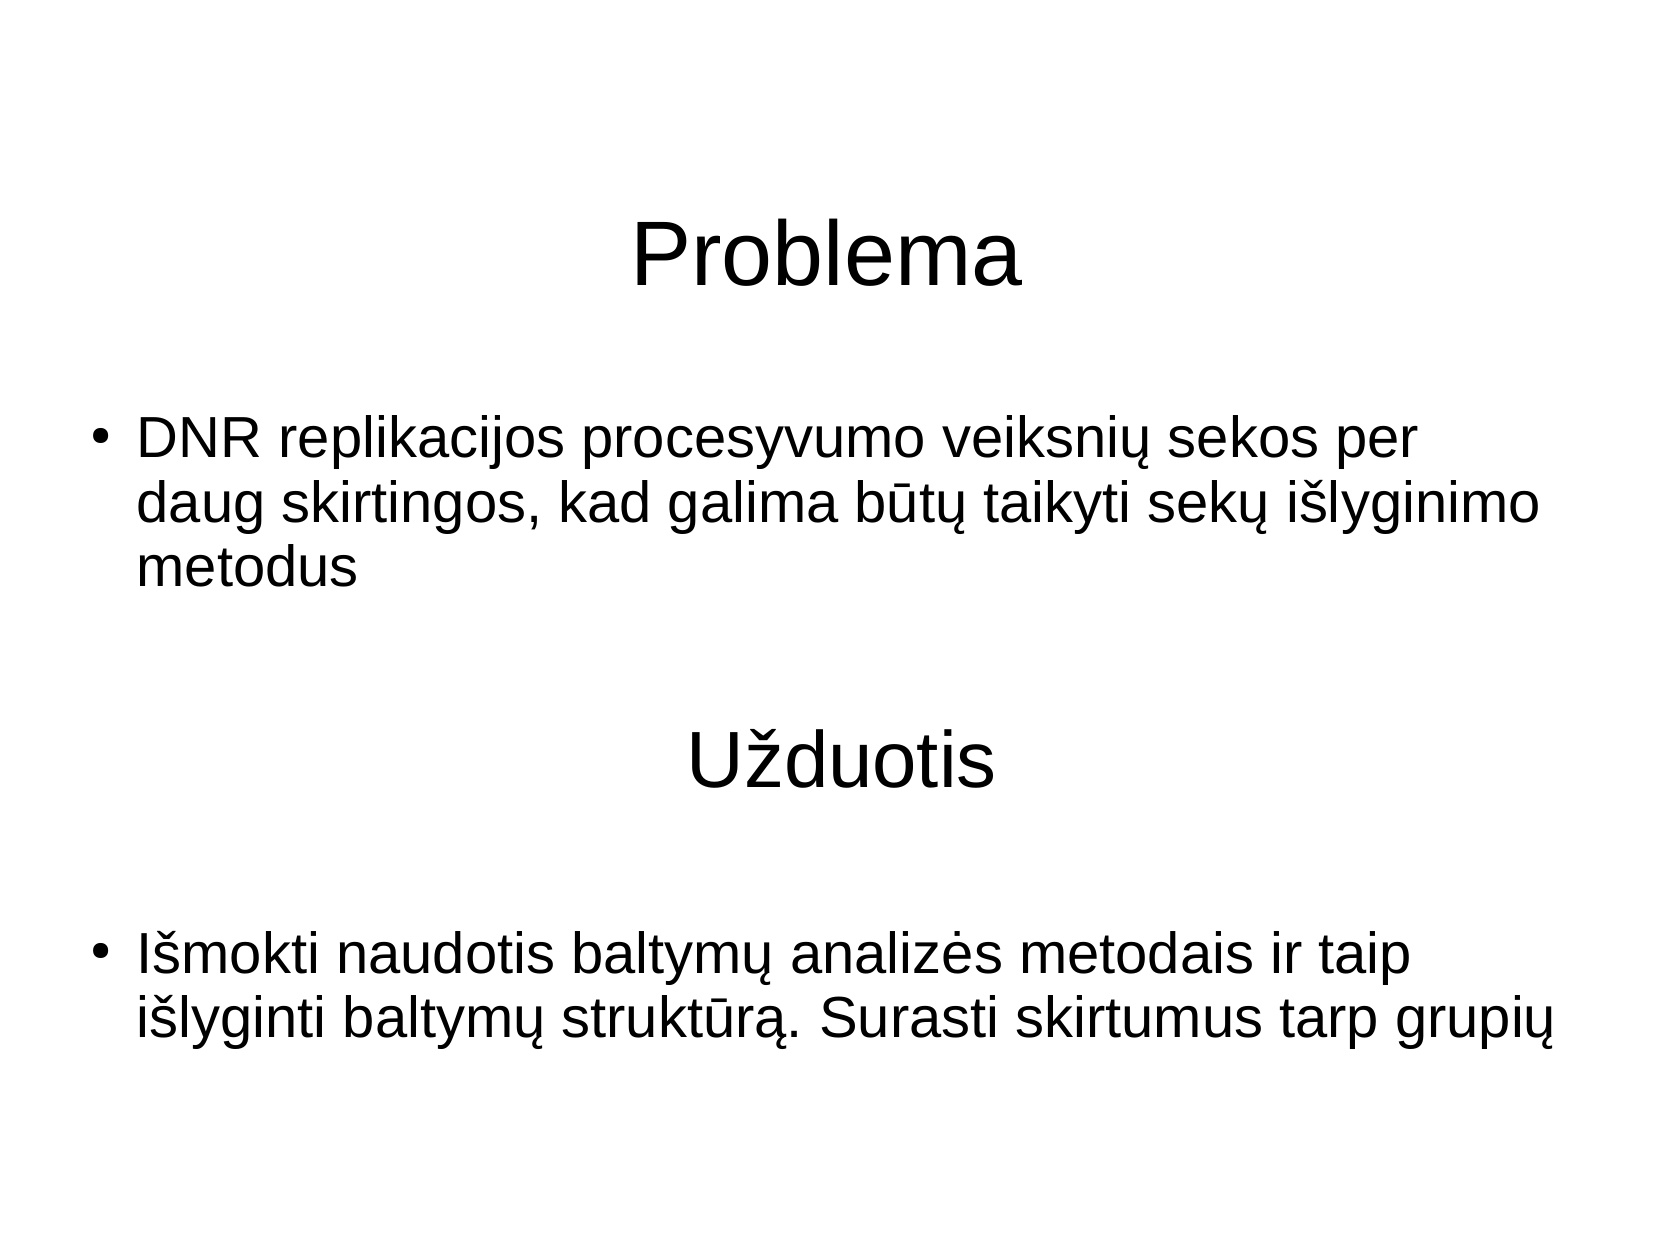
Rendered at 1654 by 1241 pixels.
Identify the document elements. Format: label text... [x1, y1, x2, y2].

title Problema [82, 150, 1571, 358]
list DNR replikacijos procesyvumo veiksnių sekos per daug skirtingos, kad galima būtų taikyti sekų išlyginimo metodus Užduotis Išmokti naudotis baltymų analizės metodais ir taip išlyginti baltymų struktūrą. Surasti skirtumus tarp grupių [75, 405, 1564, 1125]
